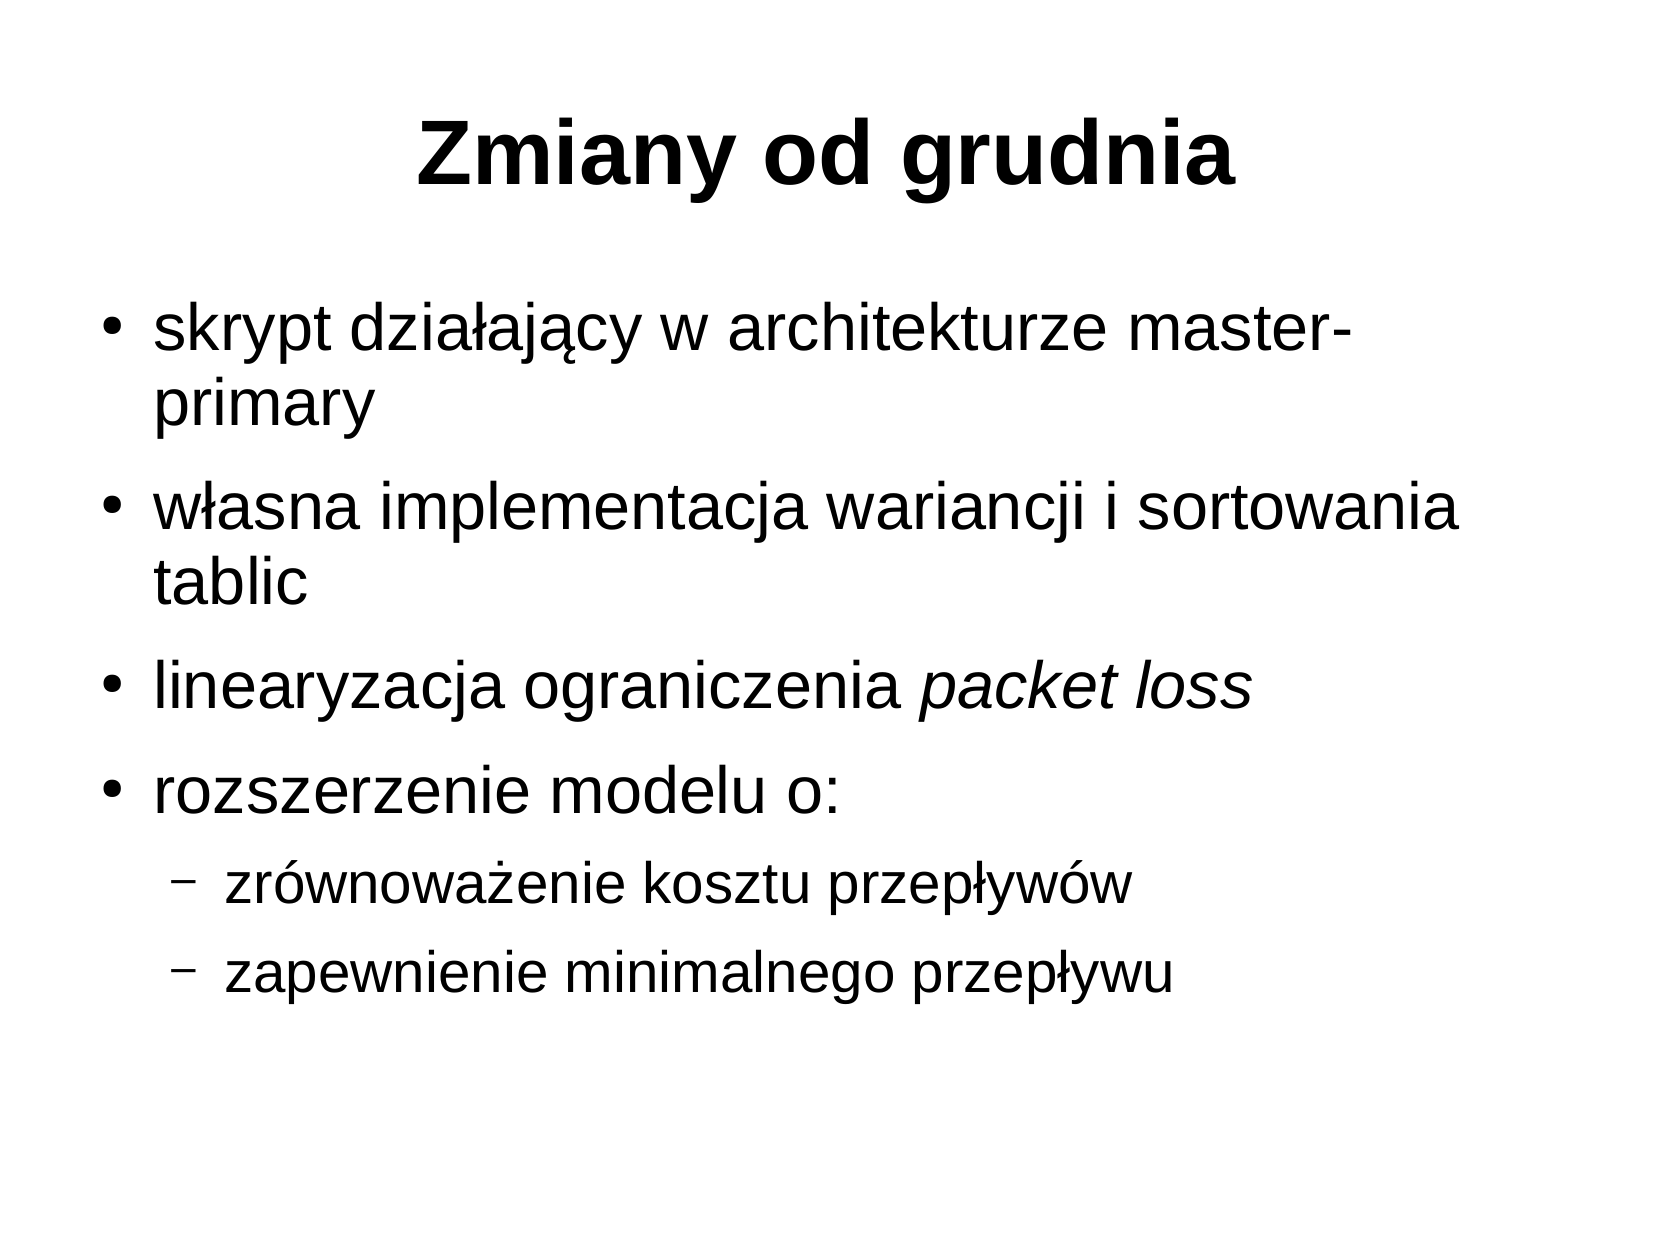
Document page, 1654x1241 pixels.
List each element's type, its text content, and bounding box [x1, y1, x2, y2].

list skrypt działający w architekturze master-primary własna implementacja wariancji i sortowania tablic linearyzacja ograniczenia packet loss rozszerzenie modelu o: zrównoważenie kosztu przepływów zapewnienie minimalnego przepływu [82, 290, 1571, 1010]
title Zmiany od grudnia [82, 49, 1571, 257]
